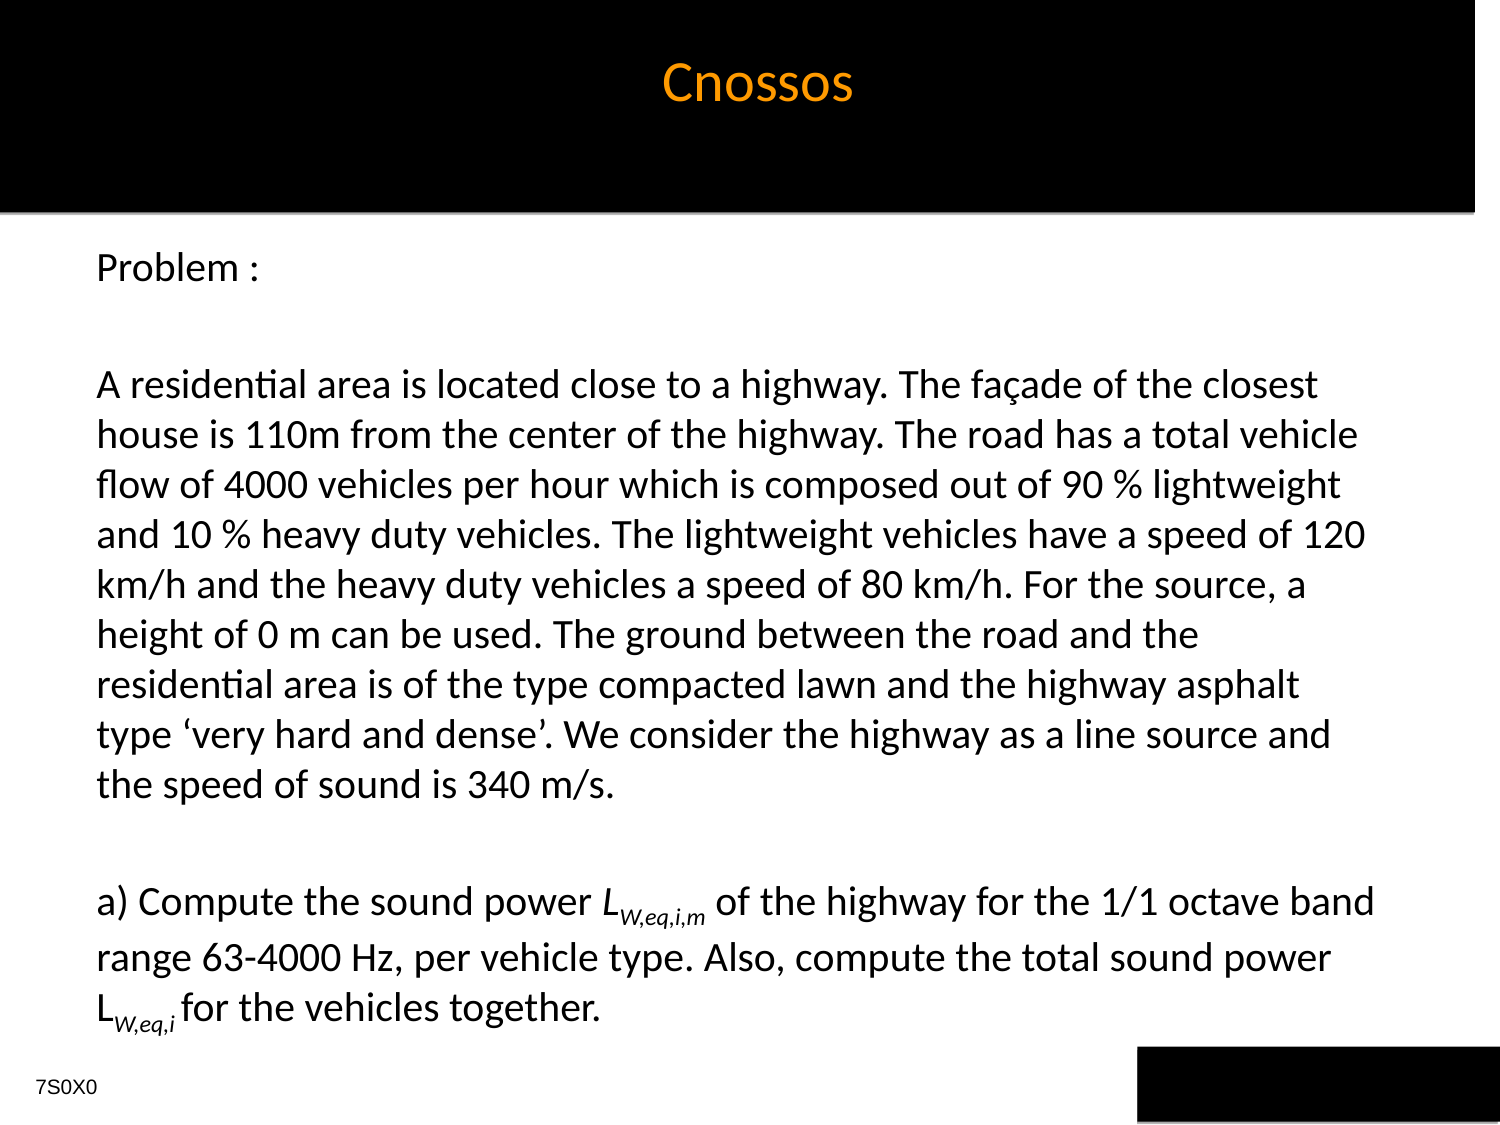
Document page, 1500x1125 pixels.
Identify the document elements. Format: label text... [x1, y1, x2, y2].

text_box [0, 0, 1475, 213]
text_box 7S0X0 [35, 1070, 626, 1102]
text_box [1137, 1046, 1500, 1122]
list Problem : A residential area is located close to a highway. The façade of the closest house is 110m from the center of the highway. The road has a total vehicle flow of 4000 vehicles per hour which is composed out of 90 % lightweight and 10 % heavy duty vehicles. The lightweight vehicles have a speed of 120 km/h and the heavy duty vehicles a speed of 80 km/h. For the source, a height of 0 m can be used. The ground between the road and the residential area is of the type compacted lawn and the highway asphalt type ‘very hard and dense’. We consider the highway as a line source and the speed of sound is 340 m/s. a) Compute the sound power LW,eq,i,m of the highway for the 1/1 octave band range 63-4000 Hz, per vehicle type. Also, compute the total sound power LW,eq,i for the vehicles together. [81, 232, 1394, 882]
title Cnossos [100, 35, 1417, 187]
